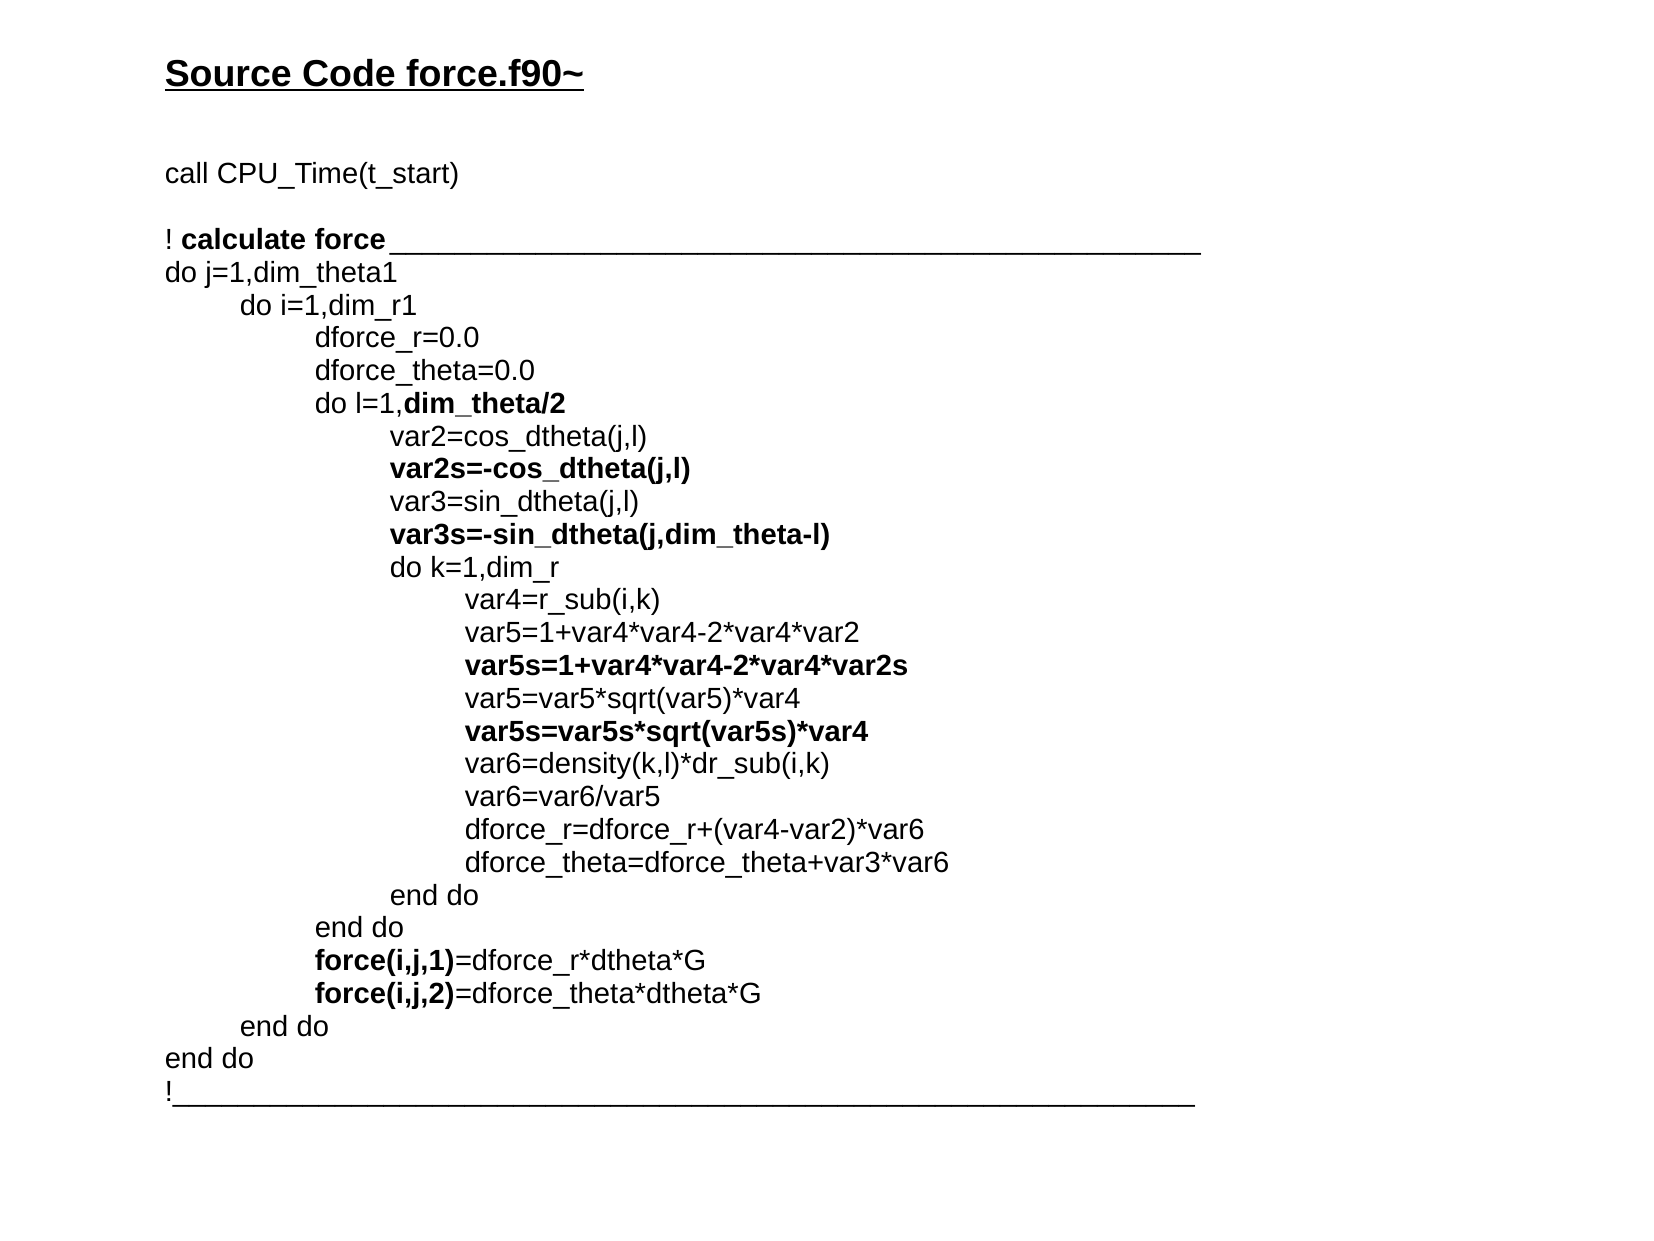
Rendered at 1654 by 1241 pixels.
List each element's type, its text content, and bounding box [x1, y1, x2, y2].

text_box Source Code force.f90~ [150, 45, 1501, 102]
text_box call CPU_Time(t_start) ! calculate force __________________________________________________ do j=1,dim_theta1 do i=1,dim_r1 dforce_r=0.0 dforce_theta=0.0 do l=1,dim_theta/2 var2=cos_dtheta(j,l) var2s=-cos_dtheta(j,l) var3=sin_dtheta(j,l) var3s=-sin_dtheta(j,dim_theta-l) do k=1,dim_r var4=r_sub(i,k) var5=1+var4*var4-2*var4*var2 var5s=1+var4*var4-2*var4*var2s var5=var5*sqrt(var5)*var4 var5s=var5s*sqrt(var5s)*var4 var6=density(k,l)*dr_sub(i,k) var6=var6/var5 dforce_r=dforce_r+(var4-var2)*var6 dforce_theta=dforce_theta+var3*var6 end do end do force(i,j,1)=dforce_r*dtheta*G force(i,j,2)=dforce_theta*dtheta*G end do end do !_______________________________________________________________ [150, 150, 1501, 1149]
